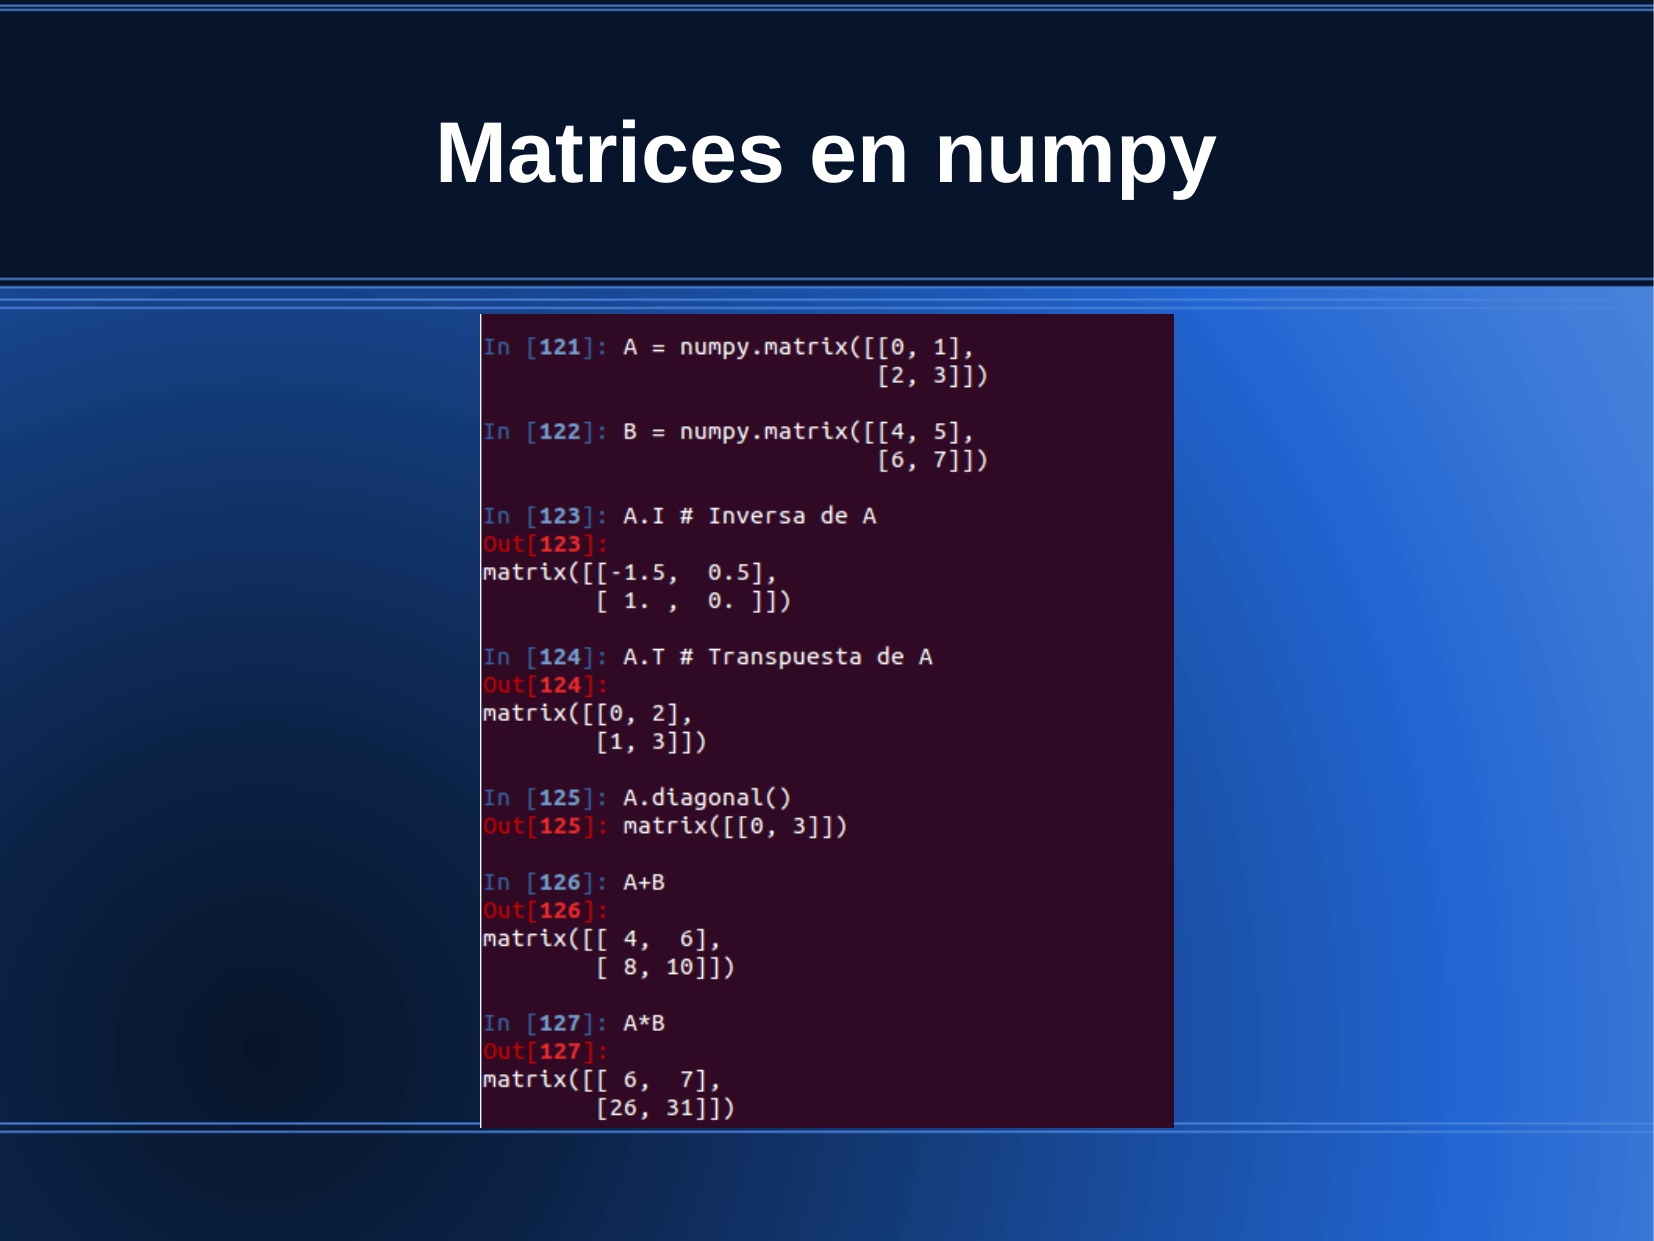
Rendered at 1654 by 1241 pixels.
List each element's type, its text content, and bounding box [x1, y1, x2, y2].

title Matrices en numpy [82, 49, 1571, 257]
picture [0, 0, 1654, 1241]
